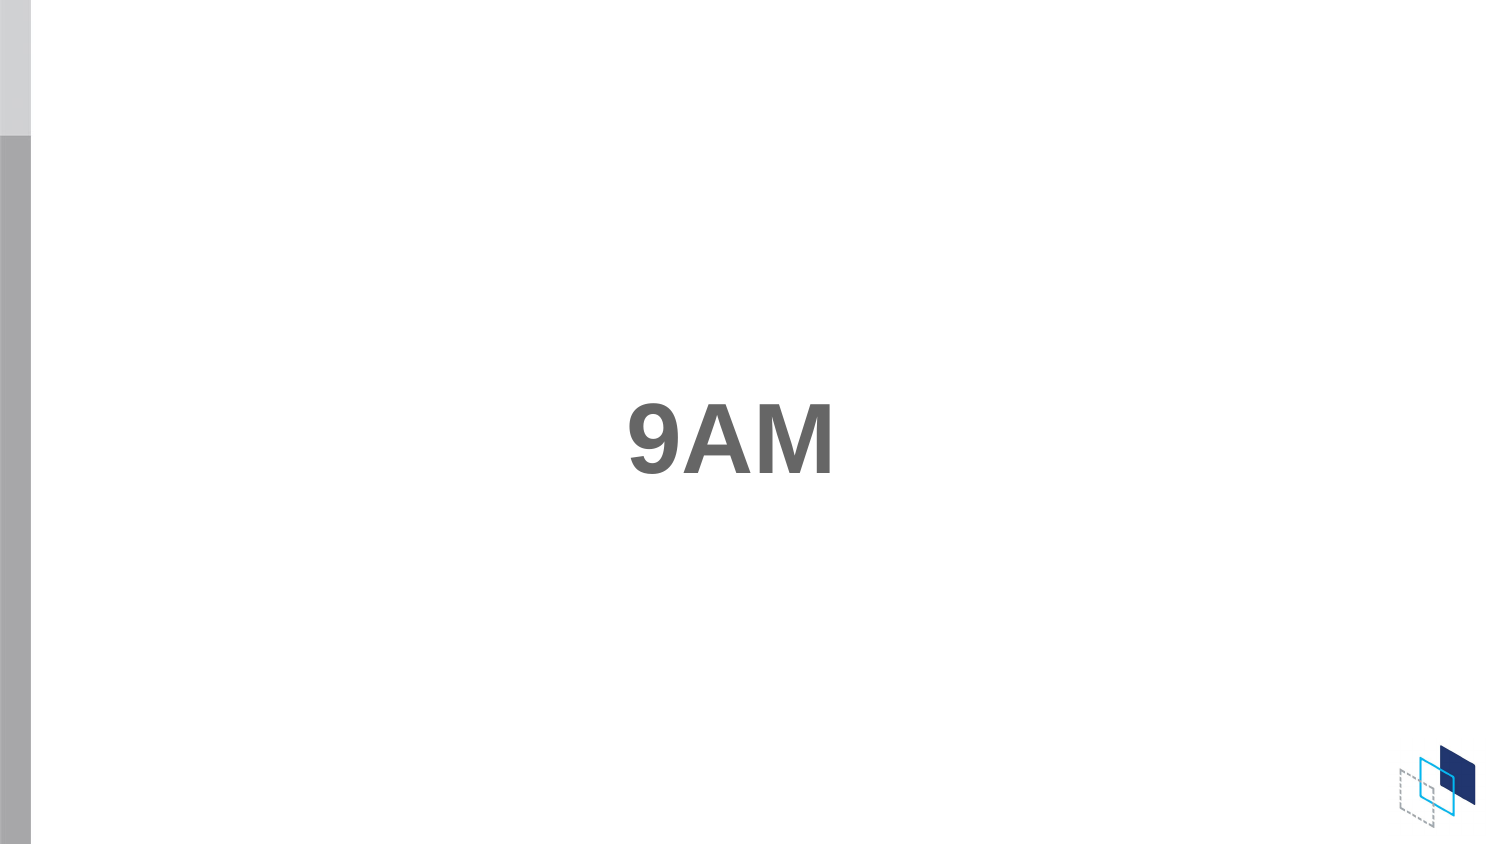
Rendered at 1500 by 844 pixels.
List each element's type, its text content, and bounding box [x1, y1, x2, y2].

list 9AM [75, 127, 1389, 739]
picture [0, 0, 37, 844]
picture [1388, 738, 1486, 836]
